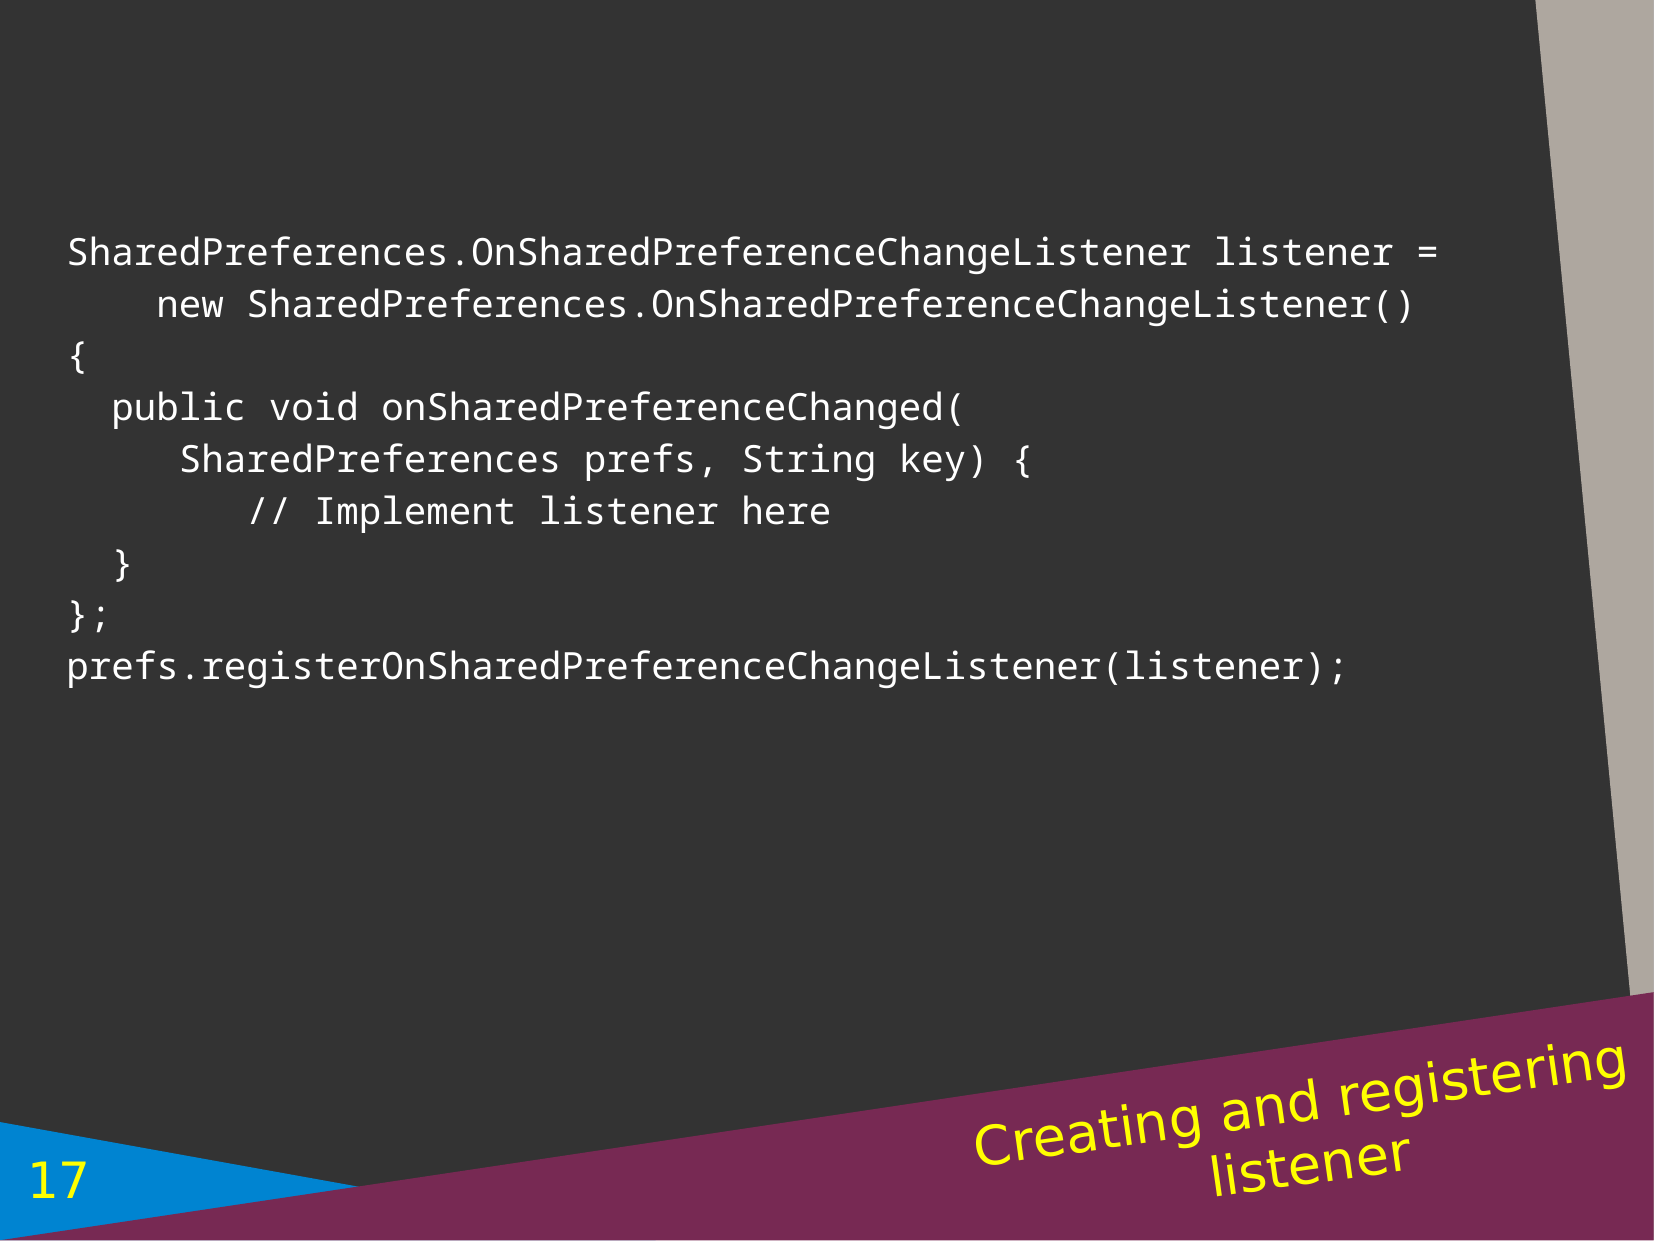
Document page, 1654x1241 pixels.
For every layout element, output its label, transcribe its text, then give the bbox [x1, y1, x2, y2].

list SharedPreferences.OnSharedPreferenceChangeListener listener = new SharedPreferences.OnSharedPreferenceChangeListener() { public void onSharedPreferenceChanged( SharedPreferences prefs, String key) { // Implement listener here } }; prefs.registerOnSharedPreferenceChangeListener(listener); [51, 174, 1468, 736]
title Creating and registering listener [956, 995, 1654, 1241]
